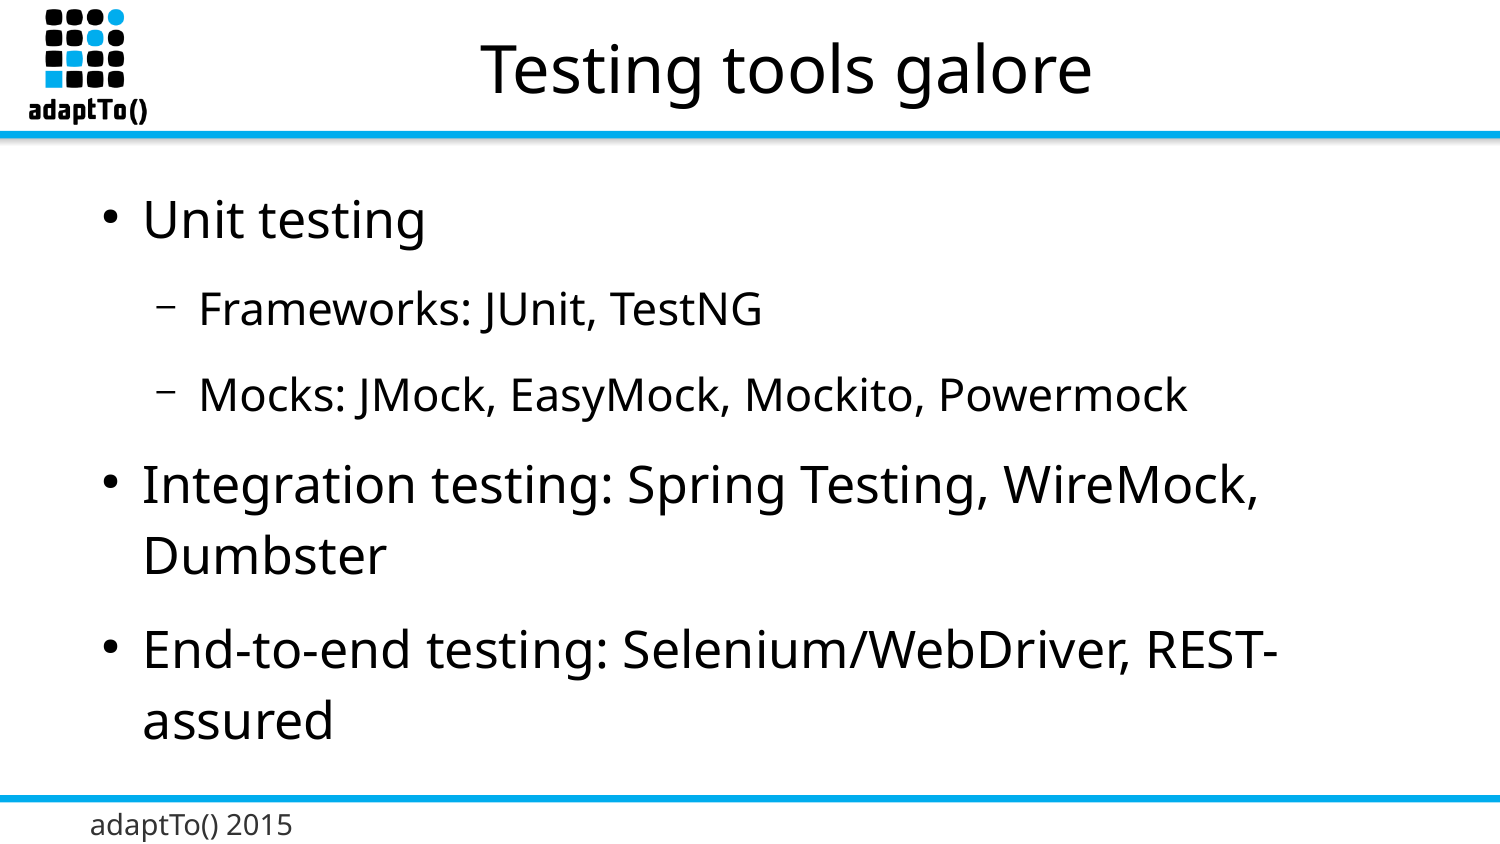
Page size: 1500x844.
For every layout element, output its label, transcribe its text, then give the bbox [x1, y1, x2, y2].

title Testing tools galore [150, 15, 1425, 121]
list Unit testing Frameworks: JUnit, TestNG Mocks: JMock, EasyMock, Mockito, Powermock Integration testing: Spring Testing, WireMock, Dumbster End-to-end testing: Selenium/WebDriver, REST-assured [52, 183, 1447, 760]
picture [27, 6, 148, 126]
